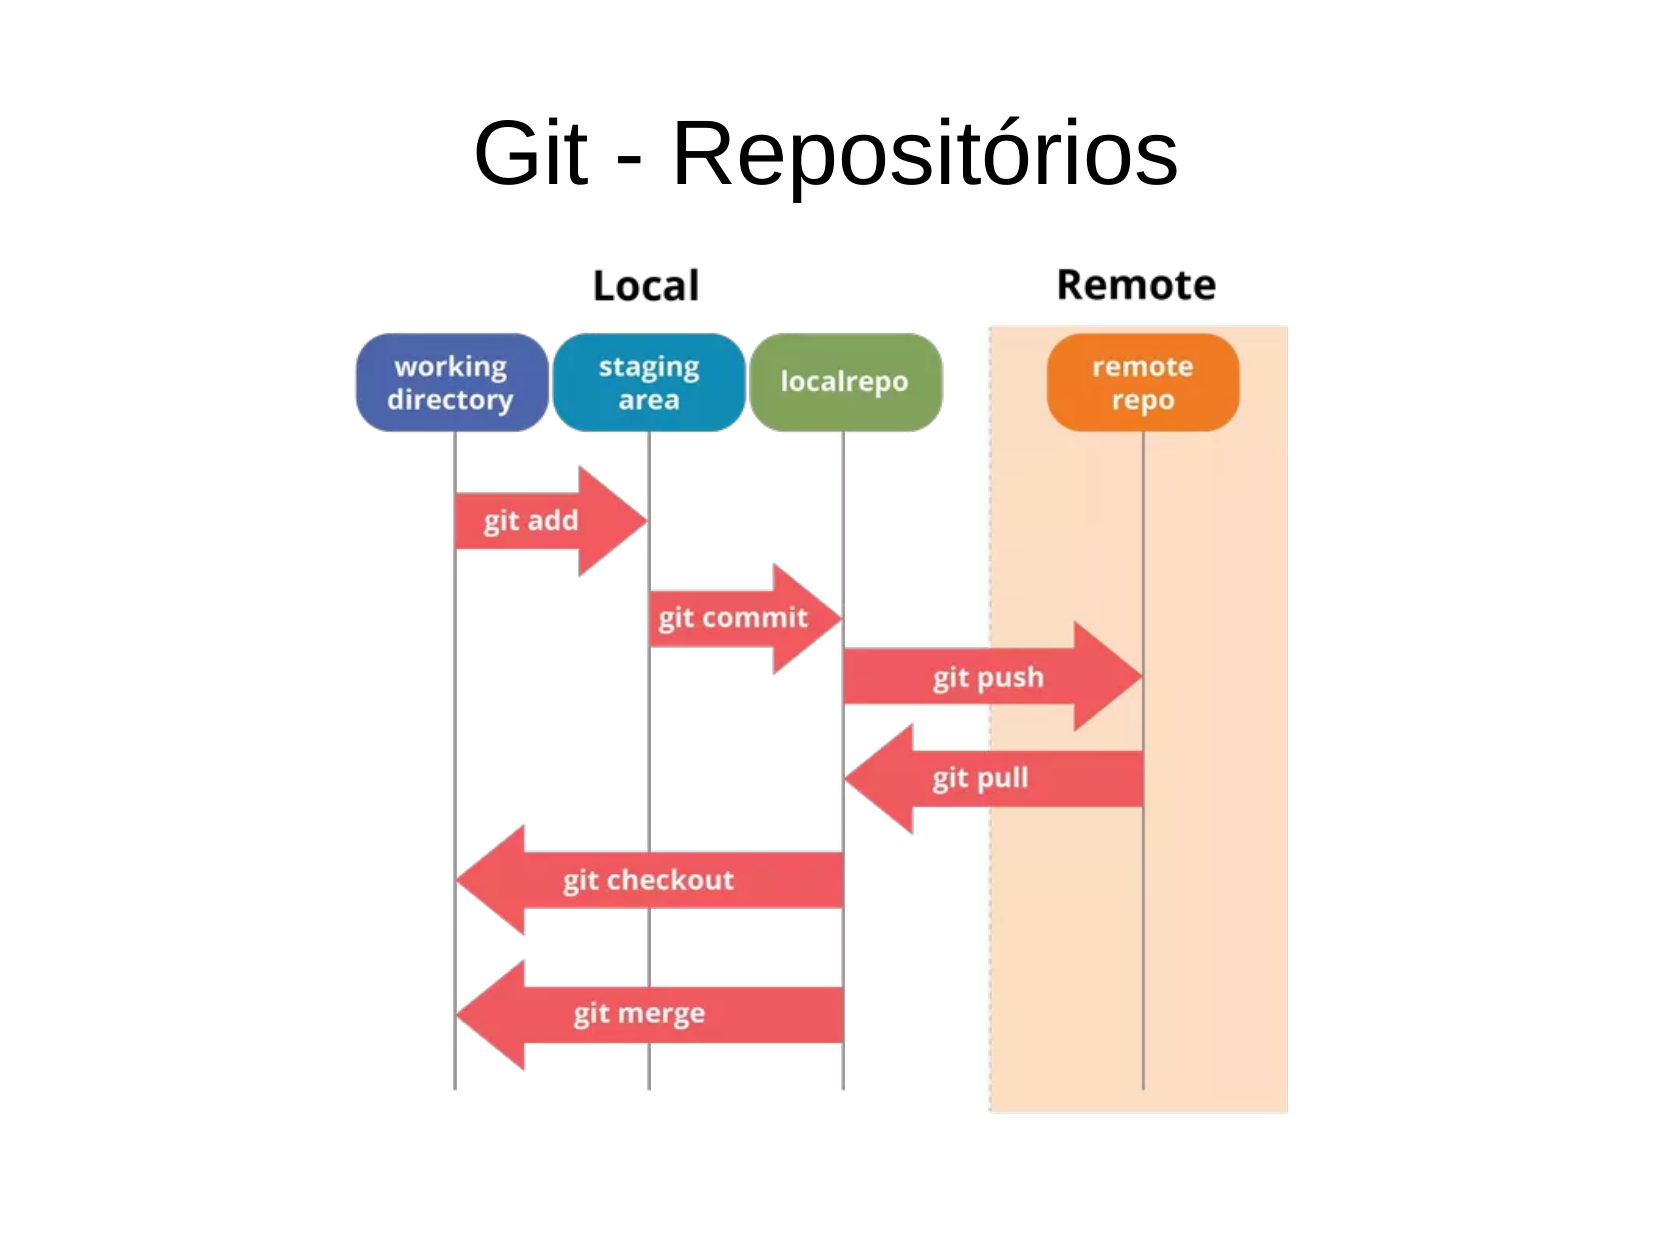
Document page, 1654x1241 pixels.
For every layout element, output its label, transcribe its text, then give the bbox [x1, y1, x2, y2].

picture [349, 249, 1291, 1131]
title Git - Repositórios [82, 49, 1571, 257]
